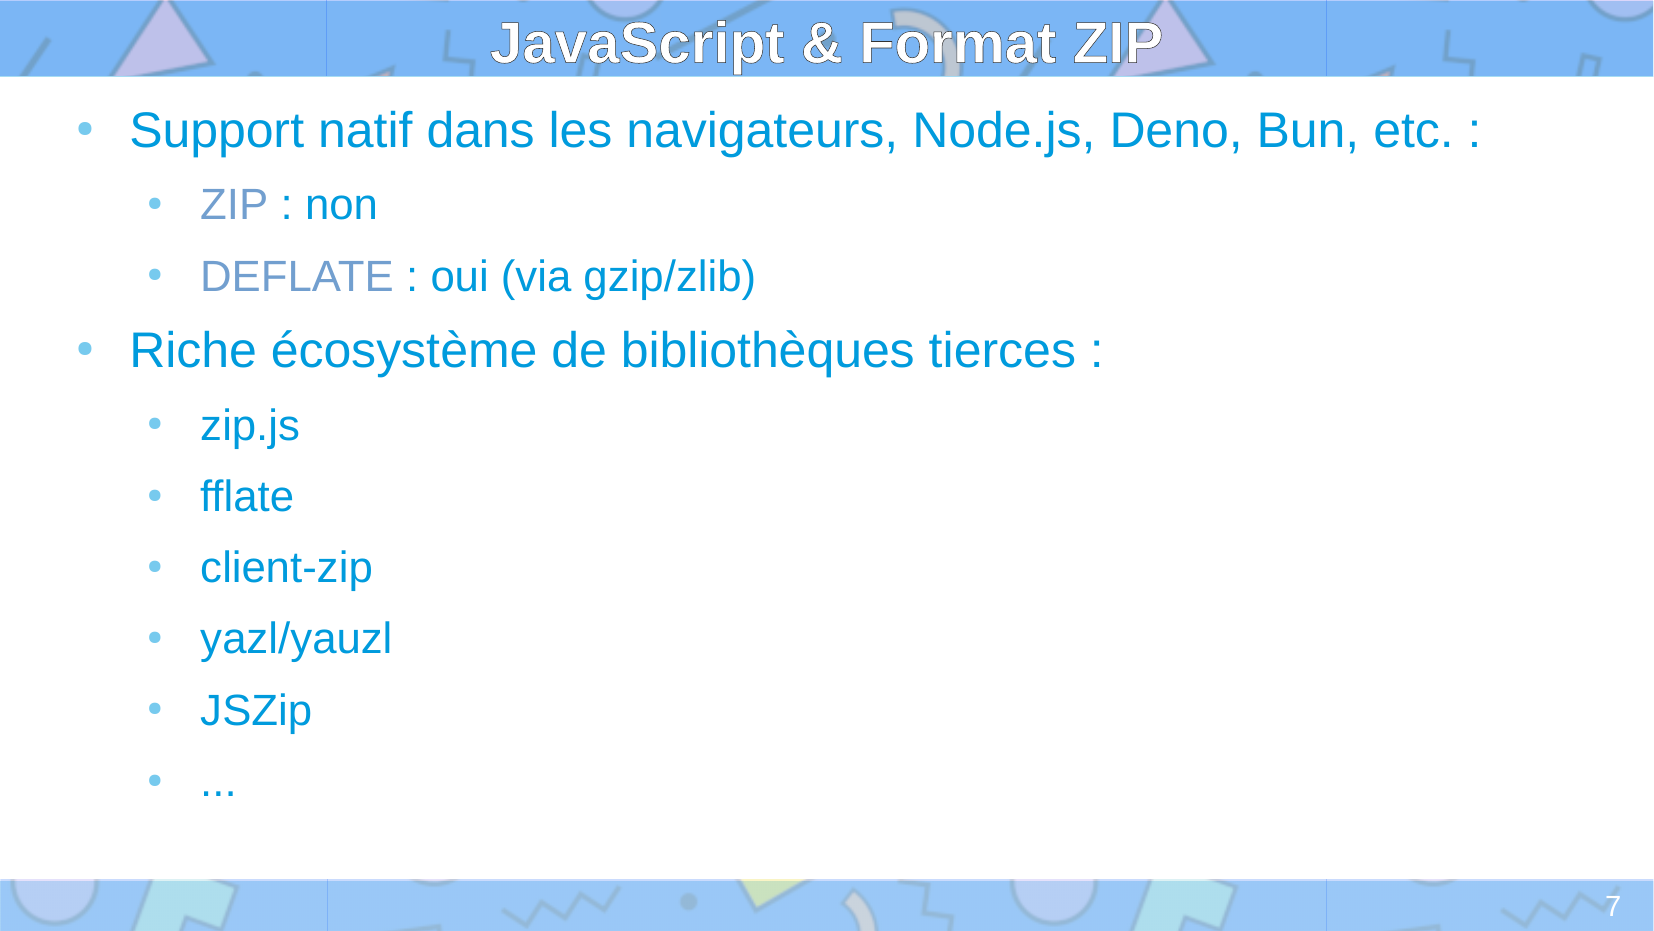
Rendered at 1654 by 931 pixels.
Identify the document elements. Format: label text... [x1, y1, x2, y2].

title JavaScript & Format ZIP [59, 3, 1595, 82]
picture [0, 879, 1654, 931]
list Support natif dans les navigateurs, Node.js, Deno, Bun, etc. : ZIP : non DEFLATE : oui (via gzip/zlib) Riche écosystème de bibliothèques tierces : zip.js fflate client-zip yazl/yauzl JSZip ... [58, 101, 1594, 863]
picture [0, 0, 1654, 76]
